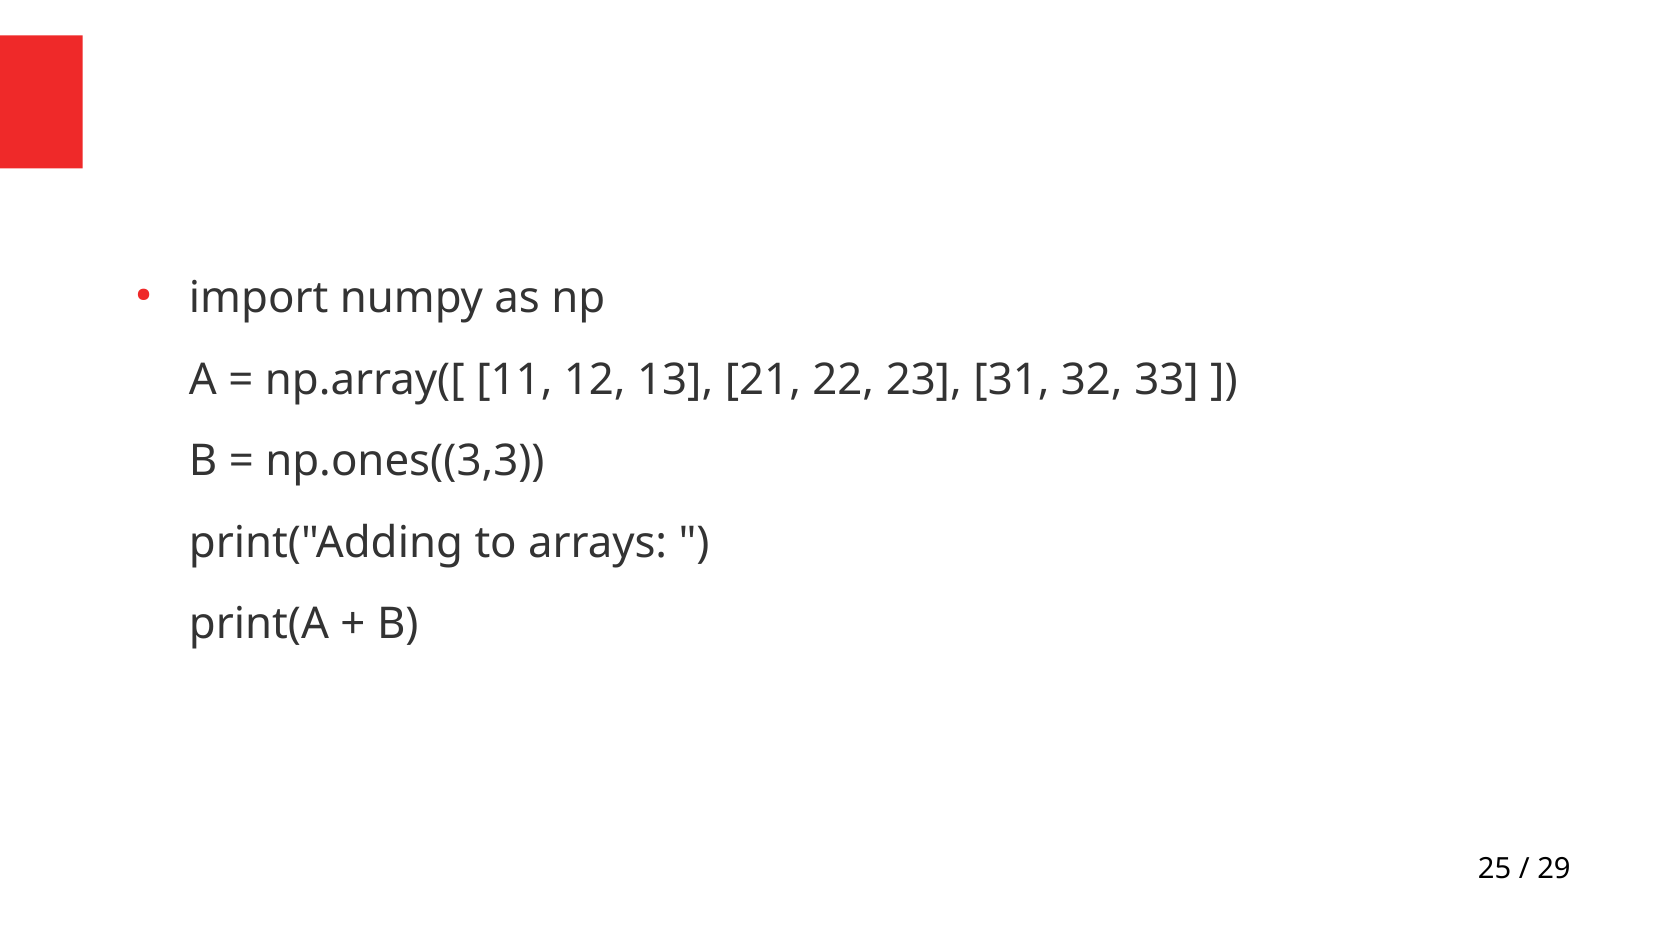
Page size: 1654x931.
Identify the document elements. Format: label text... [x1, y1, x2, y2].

list import numpy as np A = np.array([ [11, 12, 13], [21, 22, 23], [31, 32, 33] ]) B = np.ones((3,3)) print("Adding to arrays: ") print(A + B) [118, 265, 1536, 806]
